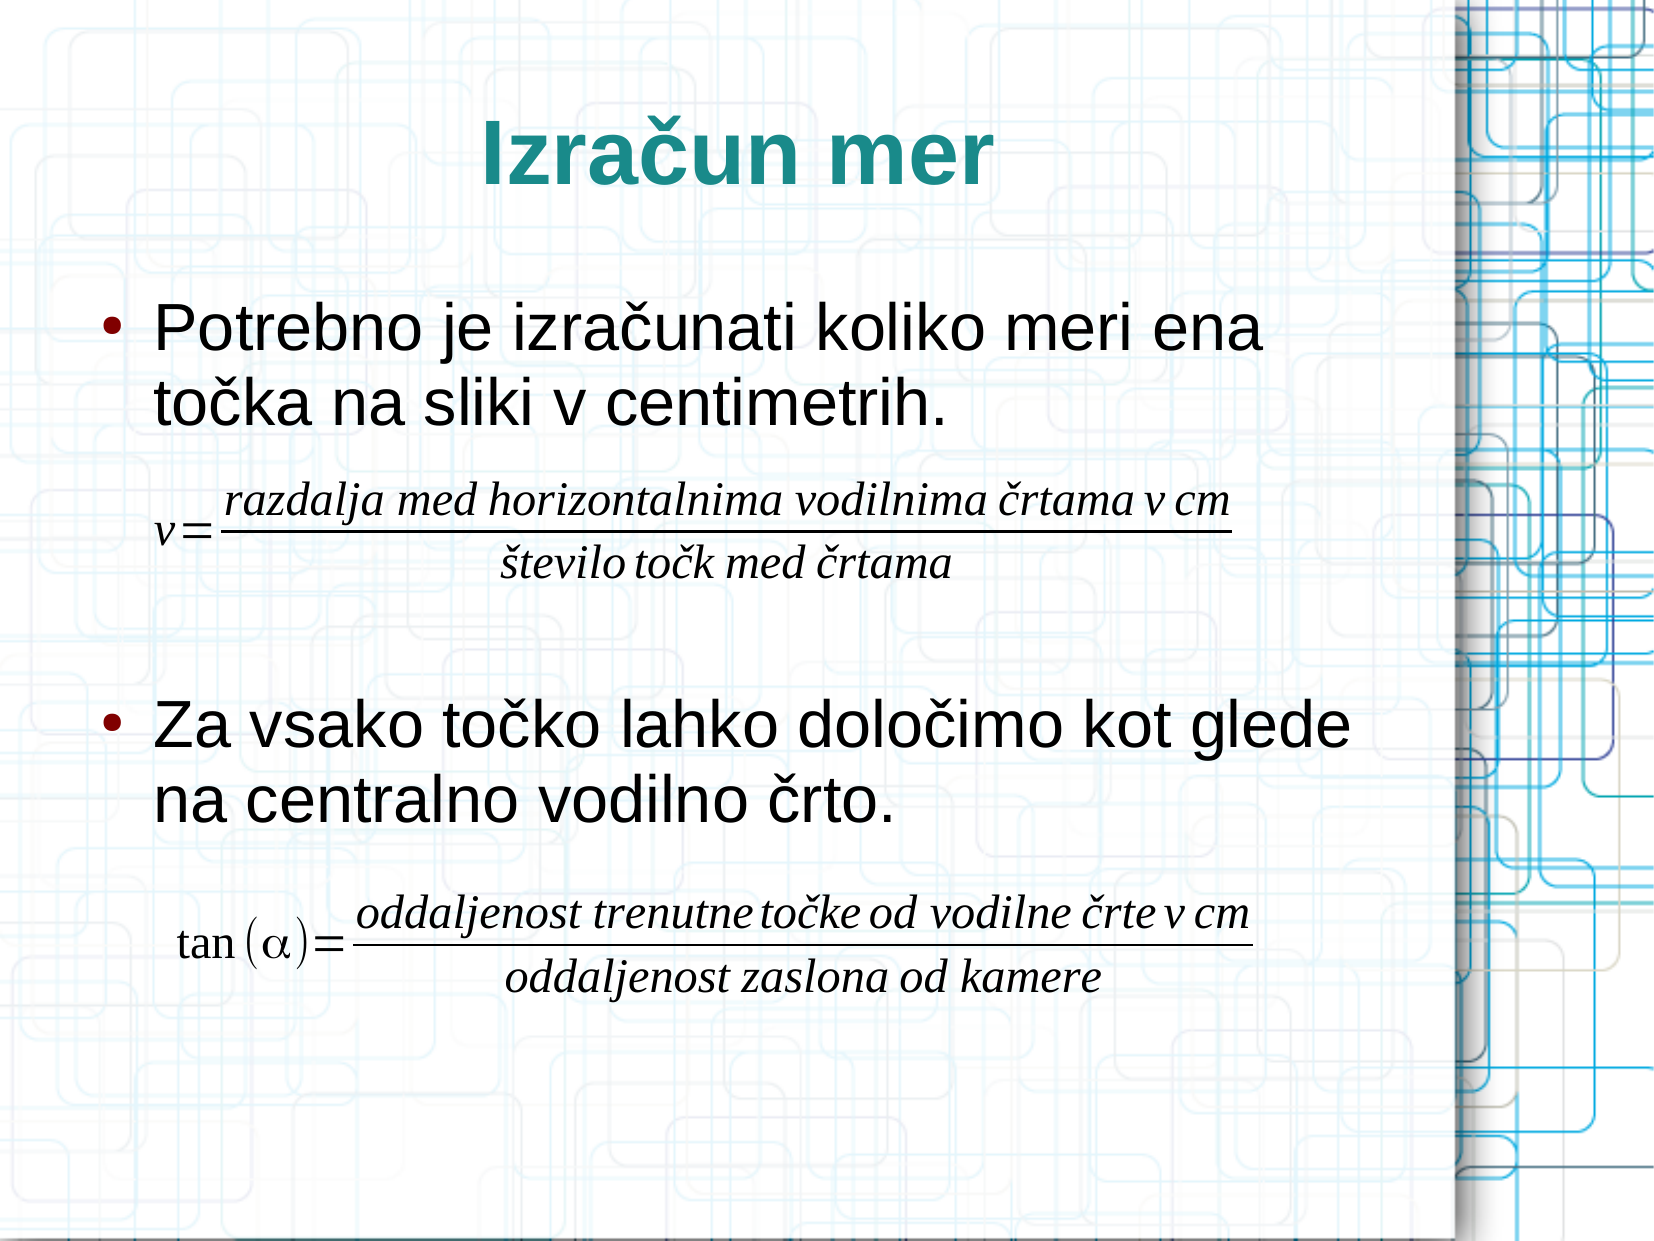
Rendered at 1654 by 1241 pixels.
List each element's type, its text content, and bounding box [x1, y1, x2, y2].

chart [141, 567, 1247, 591]
list Za vsako točko lahko določimo kot glede na centralno vodilno črto. [82, 582, 1418, 1241]
title Izračun mer [59, 49, 1418, 257]
picture [0, 0, 1654, 1241]
list Potrebno je izračunati koliko meri ena točka na sliki v centimetrih. [82, 290, 1418, 567]
chart [164, 885, 1267, 1004]
